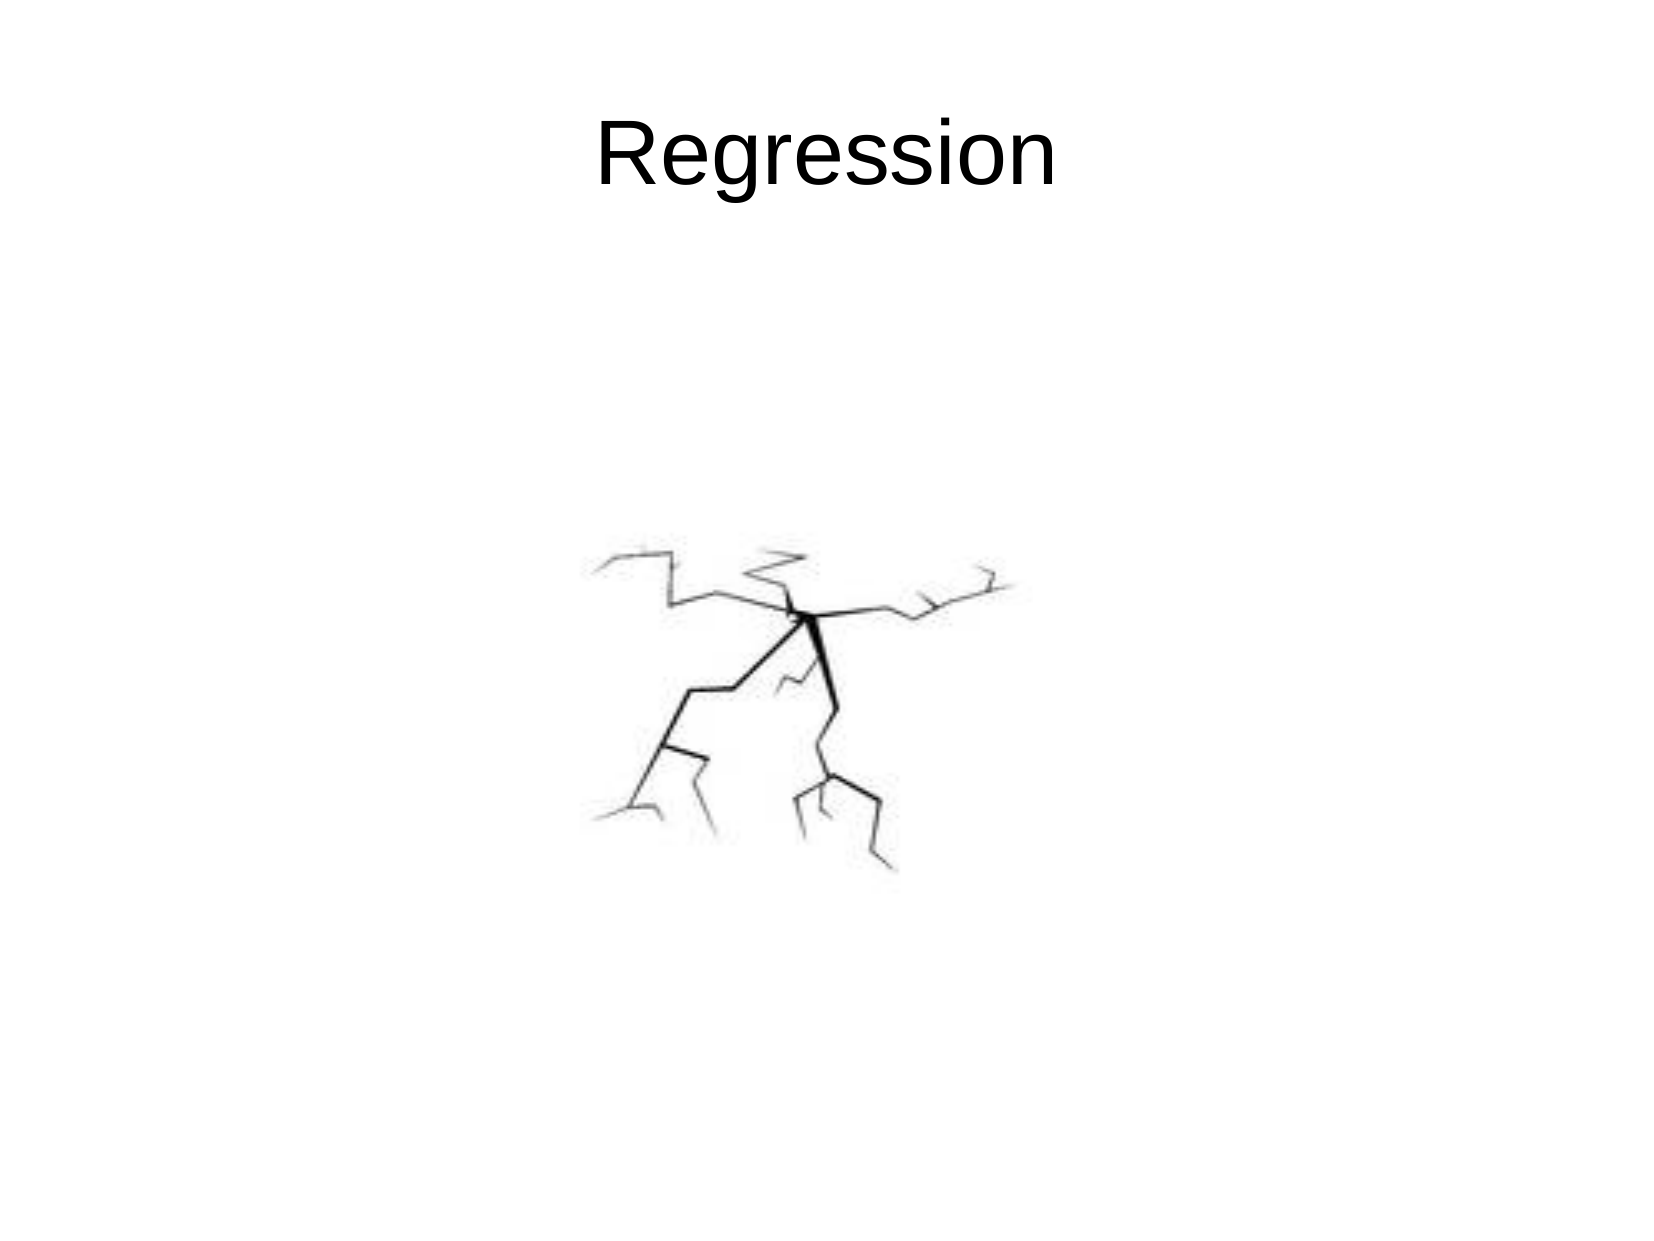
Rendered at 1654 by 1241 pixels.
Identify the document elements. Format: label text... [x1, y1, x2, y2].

picture [502, 390, 1066, 901]
title Regression [82, 49, 1571, 257]
